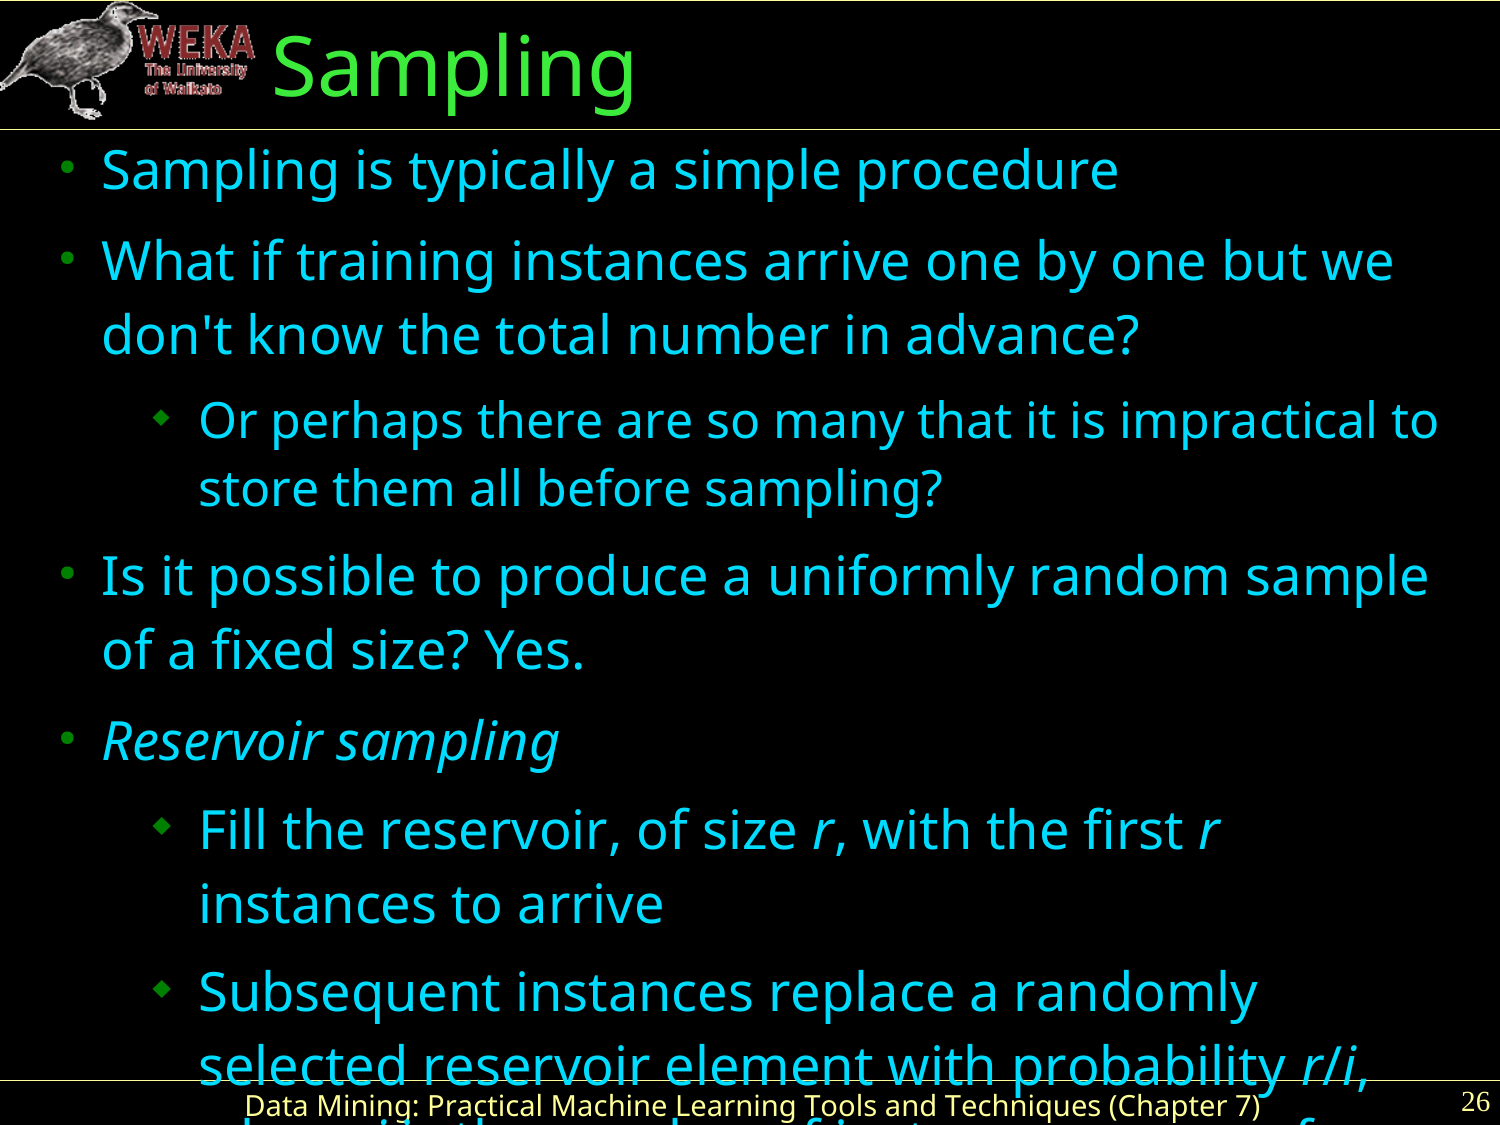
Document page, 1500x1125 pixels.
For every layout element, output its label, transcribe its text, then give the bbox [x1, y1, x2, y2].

picture [0, 1, 263, 129]
list Sampling is typically a simple procedure What if training instances arrive one by one but we don't know the total number in advance? Or perhaps there are so many that it is impractical to store them all before sampling? Is it possible to produce a uniformly random sample of a fixed size? Yes. Reservoir sampling Fill the reservoir, of size r, with the first r instances to arrive Subsequent instances replace a randomly selected reservoir element with probability r/i, where i is the number of instances seen so far [59, 131, 1447, 1047]
title Sampling [263, 0, 1500, 159]
